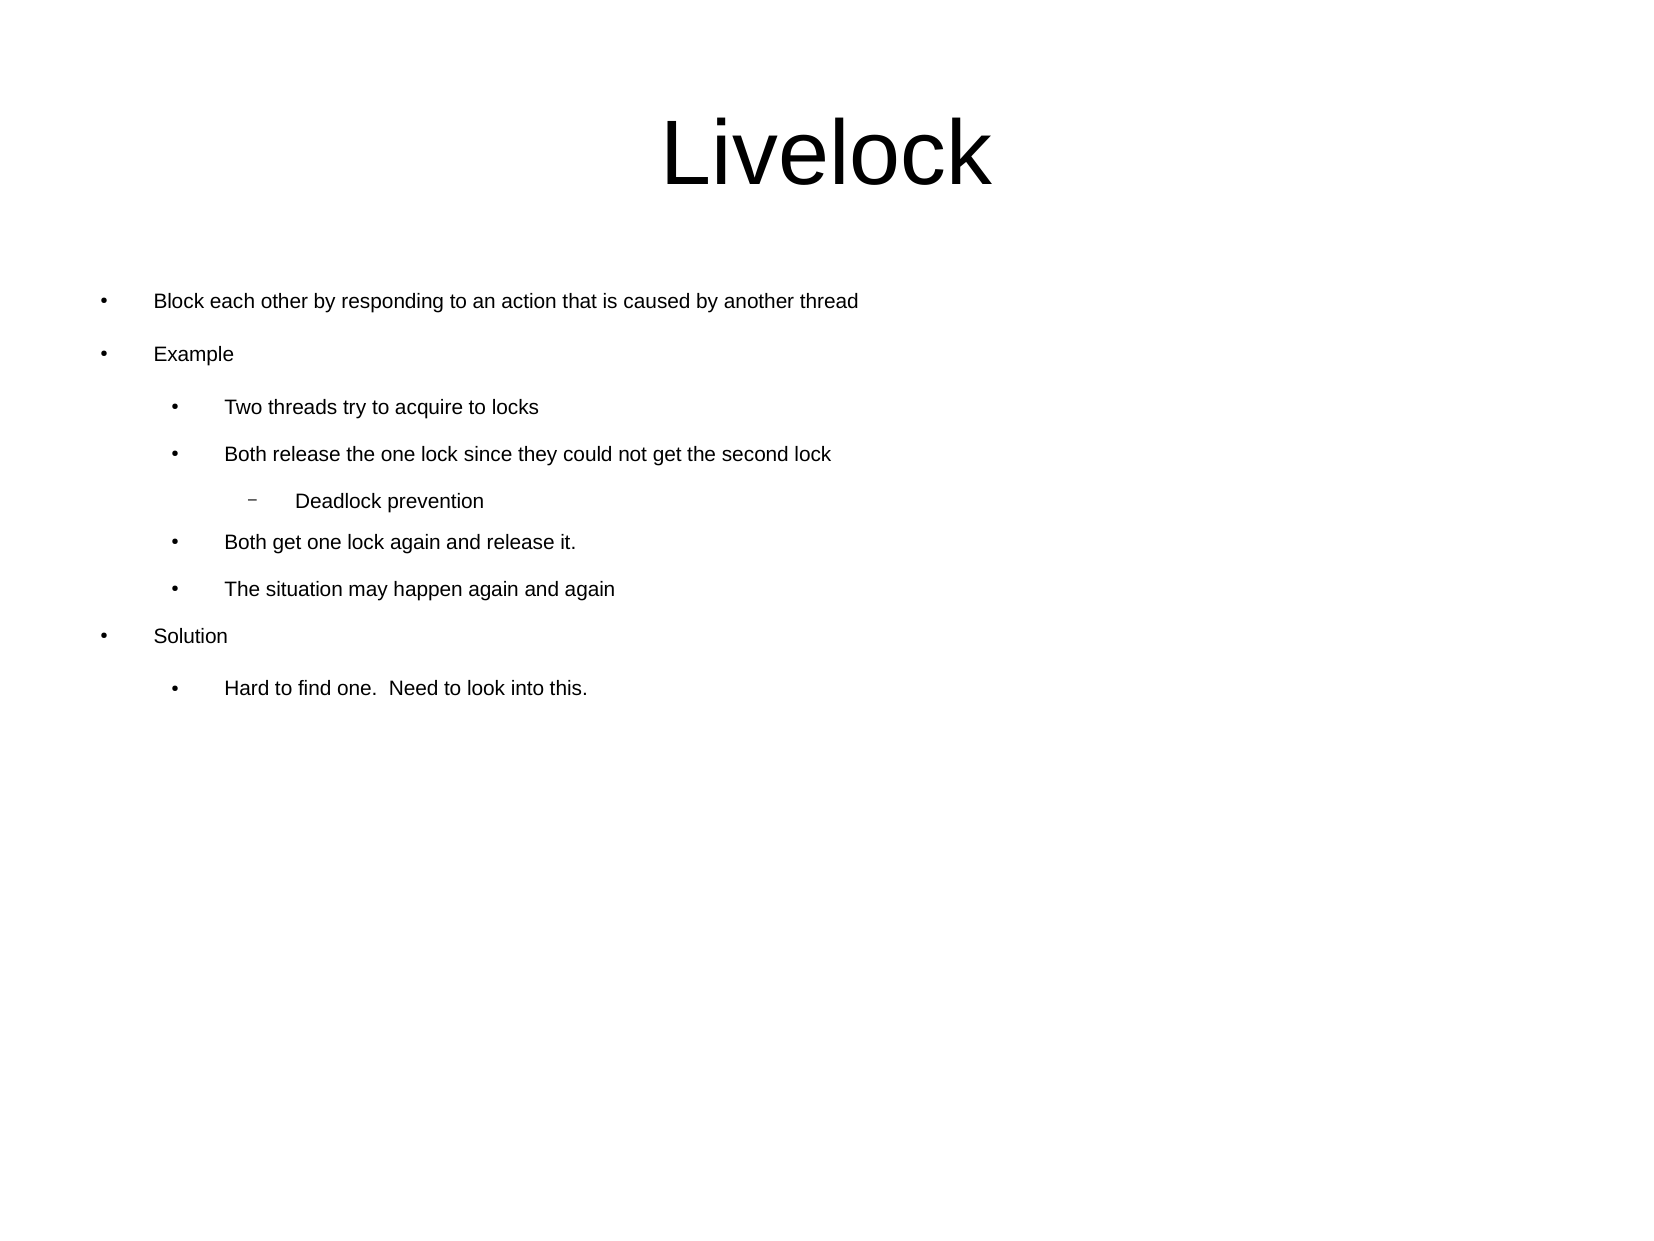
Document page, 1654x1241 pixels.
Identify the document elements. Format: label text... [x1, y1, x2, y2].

title Livelock [82, 49, 1571, 257]
list Block each other by responding to an action that is caused by another thread Example Two threads try to acquire to locks Both release the one lock since they could not get the second lock Deadlock prevention Both get one lock again and release it. The situation may happen again and again Solution Hard to find one. Need to look into this. [82, 290, 1571, 1216]
